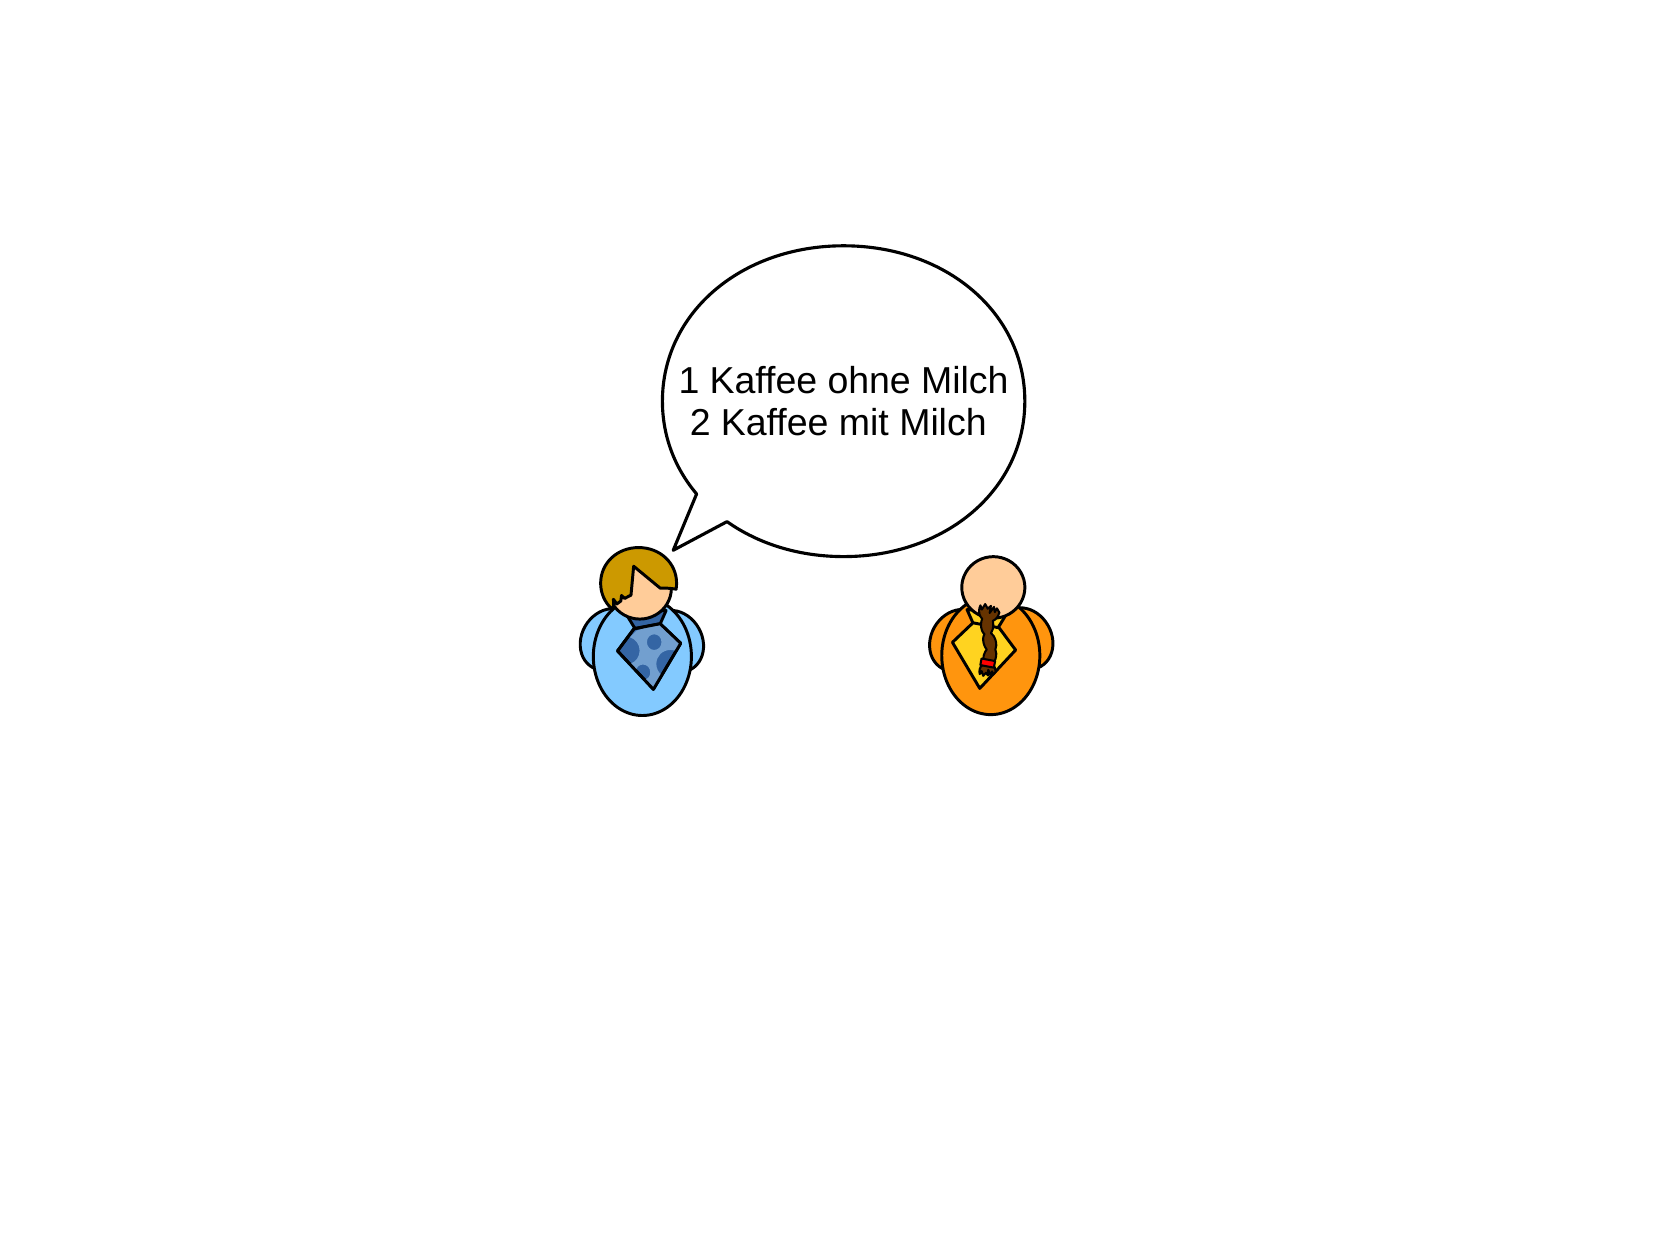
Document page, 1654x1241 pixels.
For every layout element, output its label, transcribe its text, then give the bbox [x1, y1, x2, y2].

text_box 1 Kaffee ohne Milch 2 Kaffee mit Milch [662, 245, 1025, 557]
text_box [580, 547, 704, 716]
text_box [929, 556, 1054, 715]
